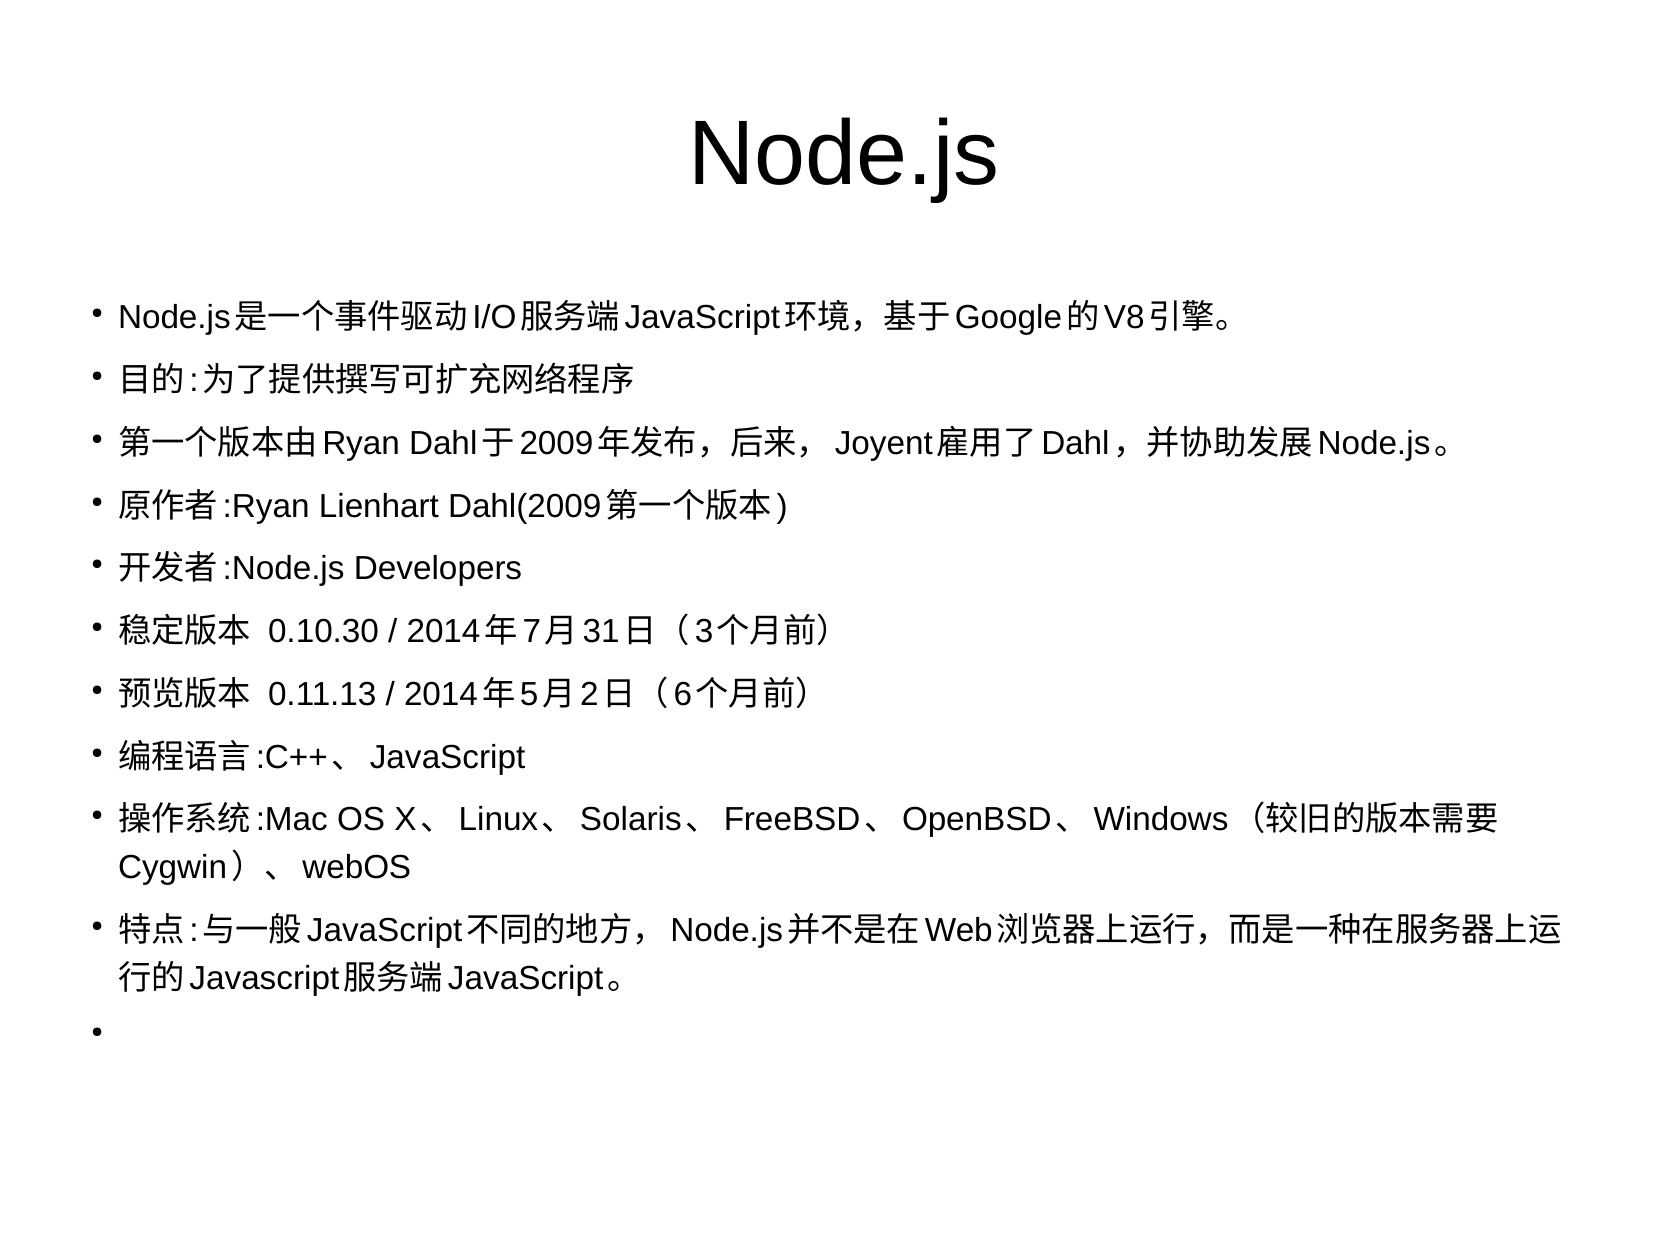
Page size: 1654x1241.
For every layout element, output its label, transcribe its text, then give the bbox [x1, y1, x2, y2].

title Node.js [82, 49, 1571, 257]
list Node.js是一个事件驱动I/O服务端JavaScript环境，基于Google的V8引擎。 目的:为了提供撰写可扩充网络程序 第一个版本由Ryan Dahl于2009年发布，后来，Joyent雇用了Dahl，并协助发展Node.js。 原作者:Ryan Lienhart Dahl(2009第一个版本) 开发者:Node.js Developers 稳定版本 0.10.30 / 2014年7月31日（3个月前） 预览版本 0.11.13 / 2014年5月2日（6个月前） 编程语言:C++、JavaScript 操作系统:Mac OS X、Linux、Solaris、FreeBSD、OpenBSD、Windows（较旧的版本需要Cygwin）、webOS 特点:与一般JavaScript不同的地方，Node.js并不是在Web浏览器上运行，而是一种在服务器上运行的Javascript服务端JavaScript。 [82, 290, 1571, 1010]
